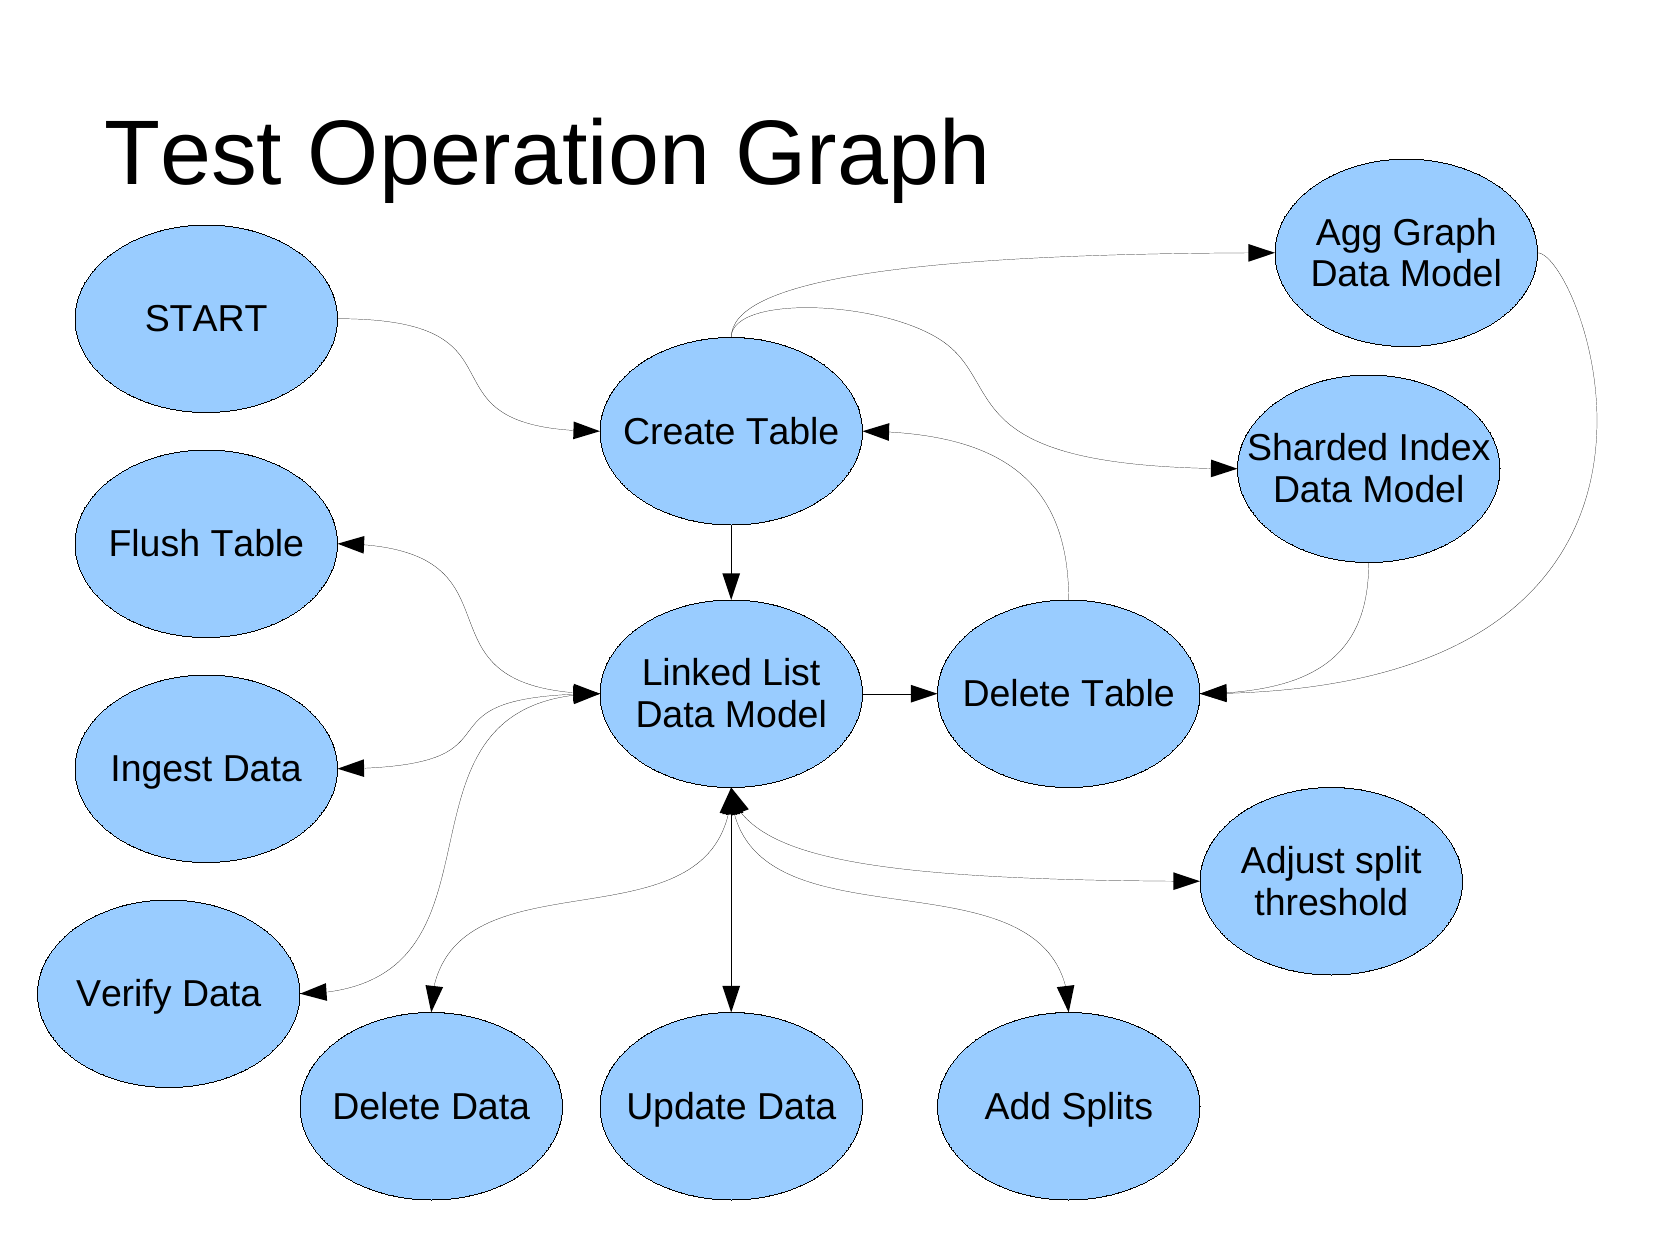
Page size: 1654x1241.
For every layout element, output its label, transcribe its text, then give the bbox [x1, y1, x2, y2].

text_box Delete Table [937, 600, 1200, 788]
text_box Ingest Data [75, 675, 338, 863]
text_box Adjust split threshold [1200, 787, 1463, 976]
text_box Verify Data [37, 900, 300, 1088]
text_box Agg Graph Data Model [1275, 159, 1538, 347]
text_box START [75, 225, 338, 413]
title Test Operation Graph [82, 49, 1013, 257]
text_box Update Data [600, 1012, 863, 1201]
text_box Sharded Index Data Model [1237, 375, 1501, 563]
text_box Linked List Data Model [600, 600, 863, 788]
text_box Delete Data [300, 1012, 563, 1201]
text_box Create Table [600, 337, 863, 525]
text_box Flush Table [75, 450, 338, 638]
text_box Add Splits [937, 1012, 1201, 1201]
